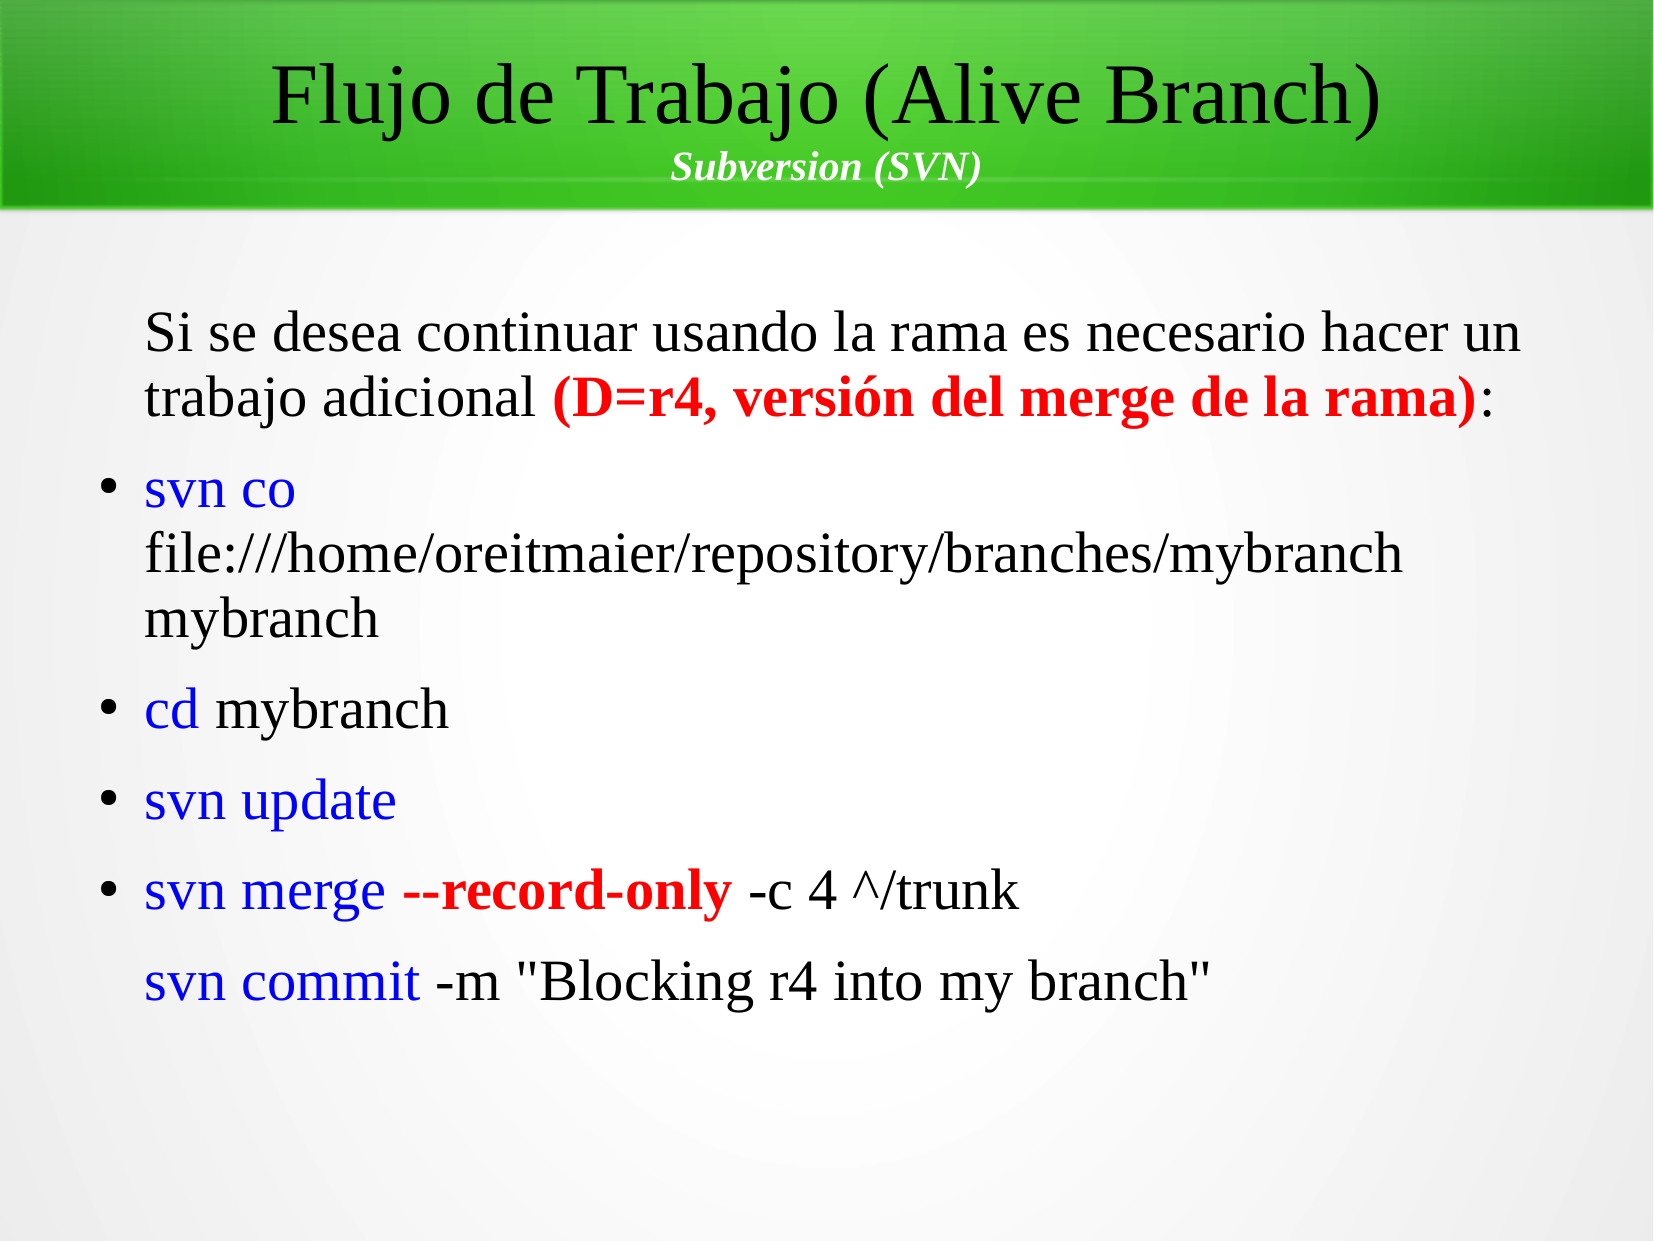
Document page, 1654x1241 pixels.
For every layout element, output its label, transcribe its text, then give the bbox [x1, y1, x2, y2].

title Flujo de Trabajo (Alive Branch) Subversion (SVN) [82, 46, 1571, 190]
list Si se desea continuar usando la rama es necesario hacer un trabajo adicional (D=r4, versión del merge de la rama): svn co file:///home/oreitmaier/repository/branches/mybranch mybranch cd mybranch svn update svn merge --record-only -c 4 ^/trunk svn commit -m "Blocking r4 into my branch" [82, 299, 1571, 1019]
picture [0, 0, 1654, 1241]
